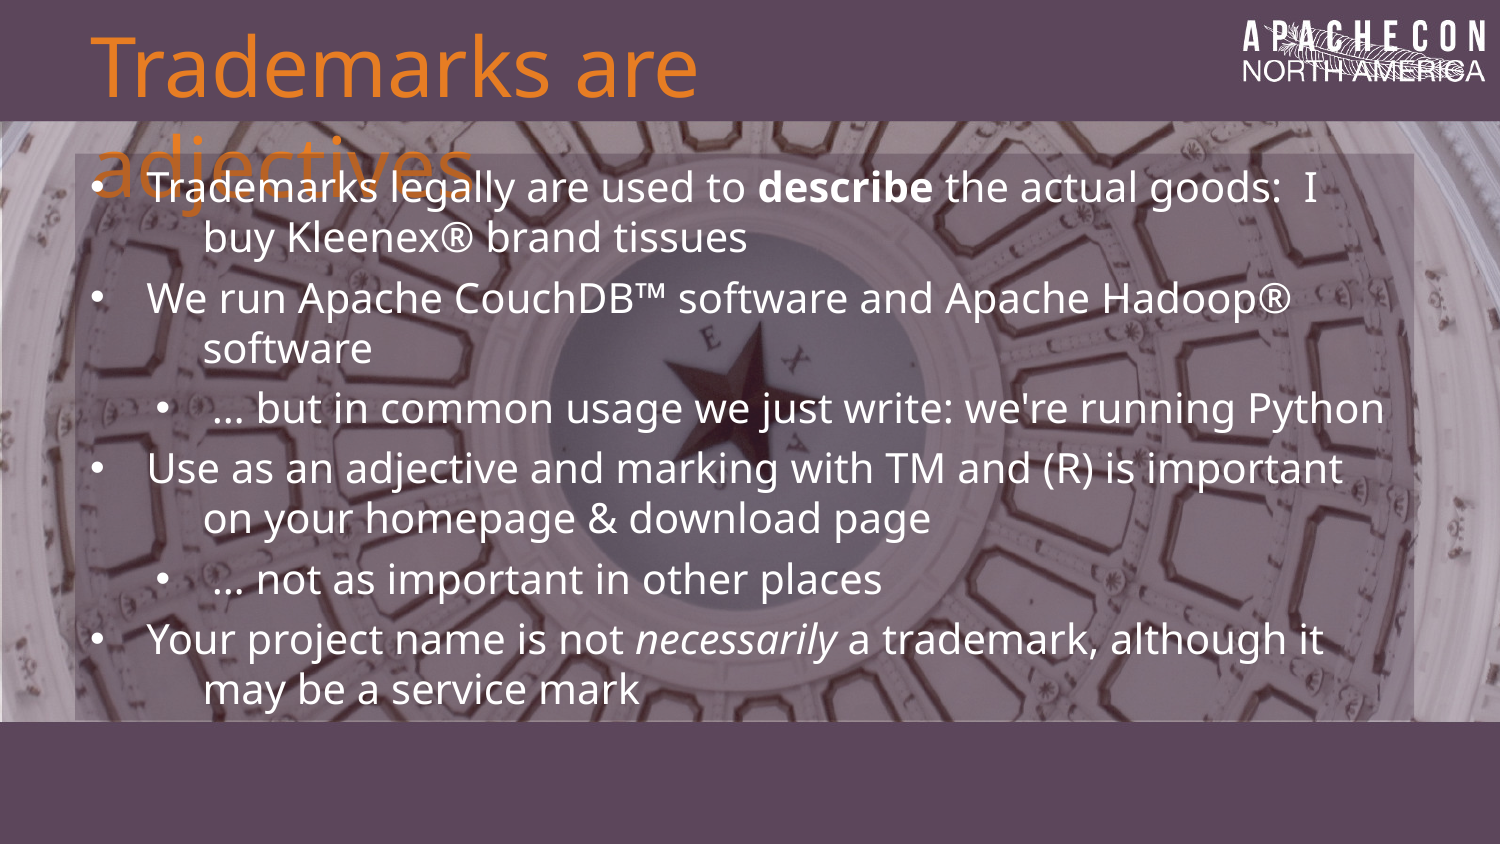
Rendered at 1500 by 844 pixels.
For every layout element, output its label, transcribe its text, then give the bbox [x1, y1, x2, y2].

text_box Trademarks legally are used to describe the actual goods: I buy Kleenex® brand tissues We run Apache CouchDB™ software and Apache Hadoop® software … but in common usage we just write: we're running Python Use as an adjective and marking with TM and (R) is important on your homepage & download page … not as important in other places Your project name is not necessarily a trademark, although it may be a service mark [75, 153, 1415, 721]
text_box Trademarks are adjectives [75, 6, 1116, 107]
picture [0, 0, 1500, 844]
